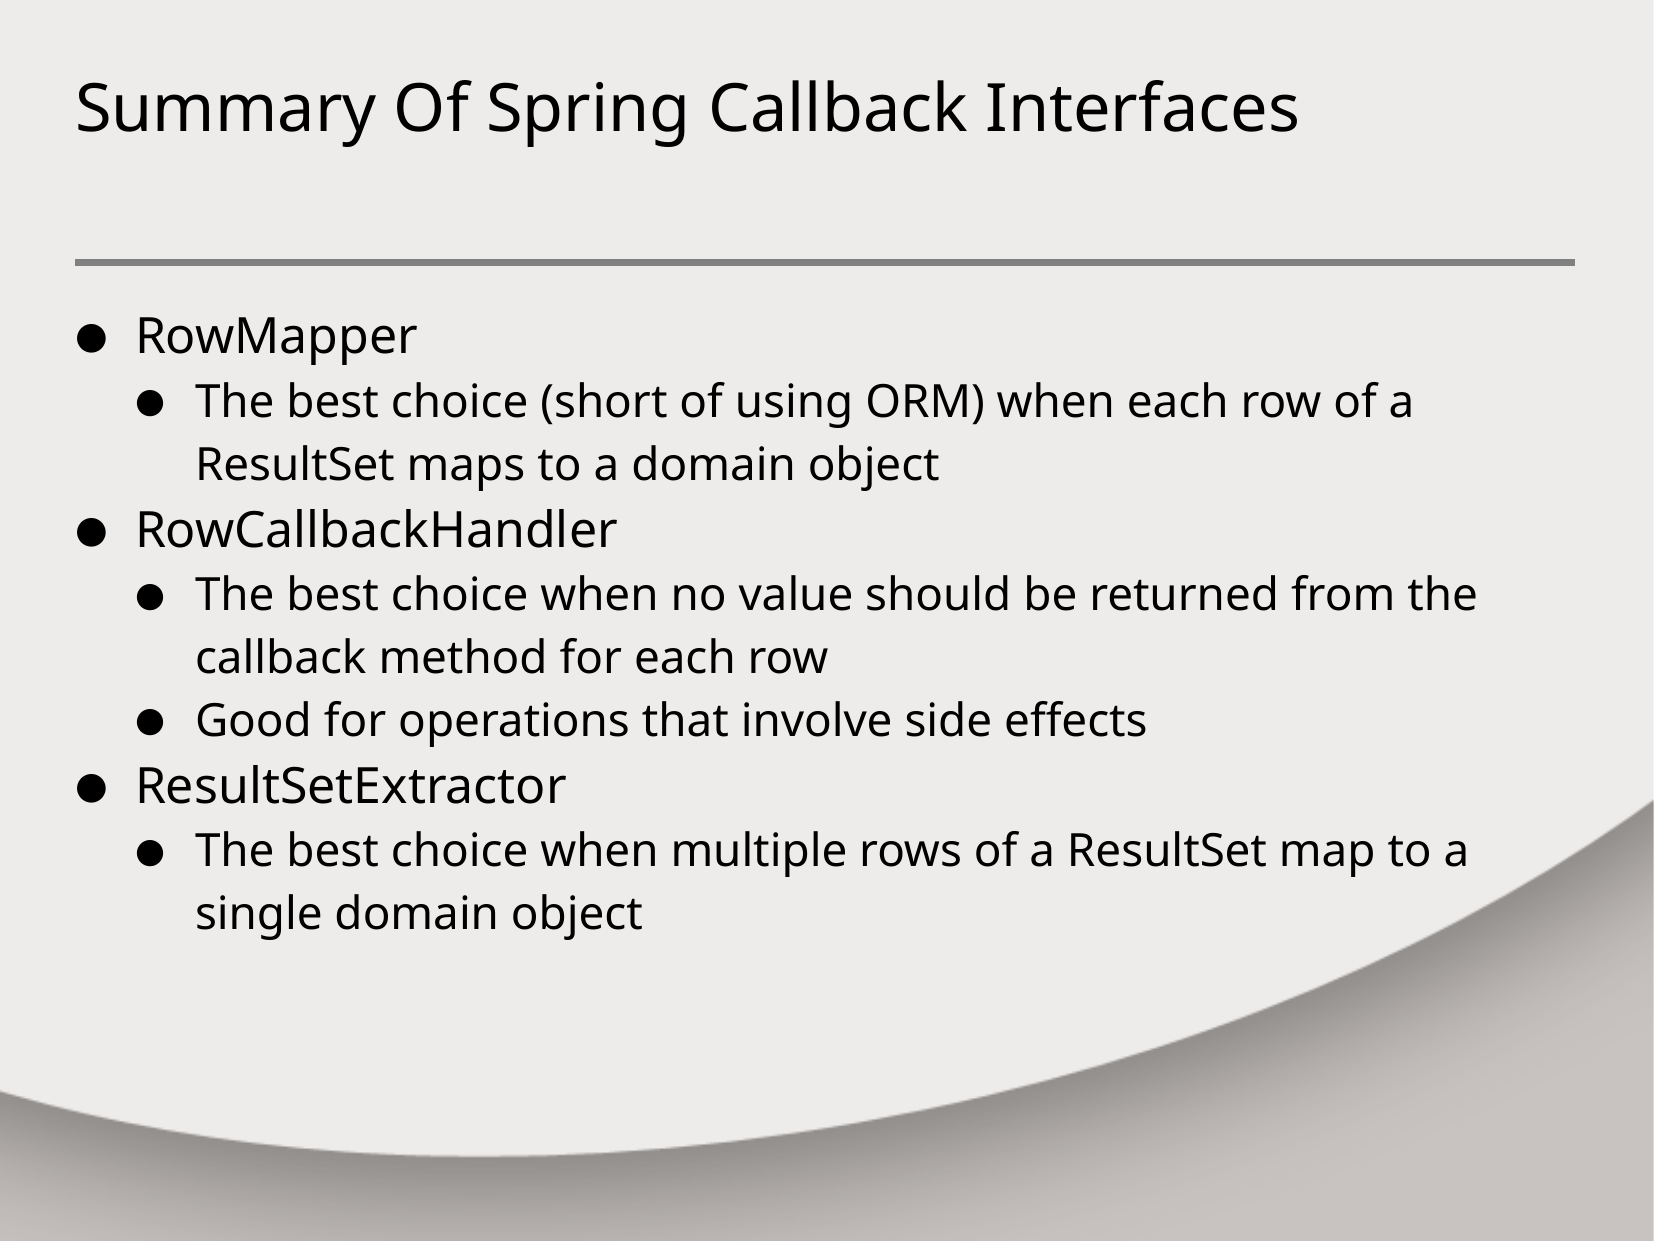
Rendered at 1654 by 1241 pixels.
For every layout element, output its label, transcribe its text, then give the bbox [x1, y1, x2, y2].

title Summary Of Spring Callback Interfaces [75, 75, 1576, 226]
list RowMapper The best choice (short of using ORM) when each row of a ResultSet maps to a domain object RowCallbackHandler The best choice when no value should be returned from the callback method for each row Good for operations that involve side effects ResultSetExtractor The best choice when multiple rows of a ResultSet map to a single domain object [75, 300, 1576, 1163]
picture [0, 0, 1654, 1241]
